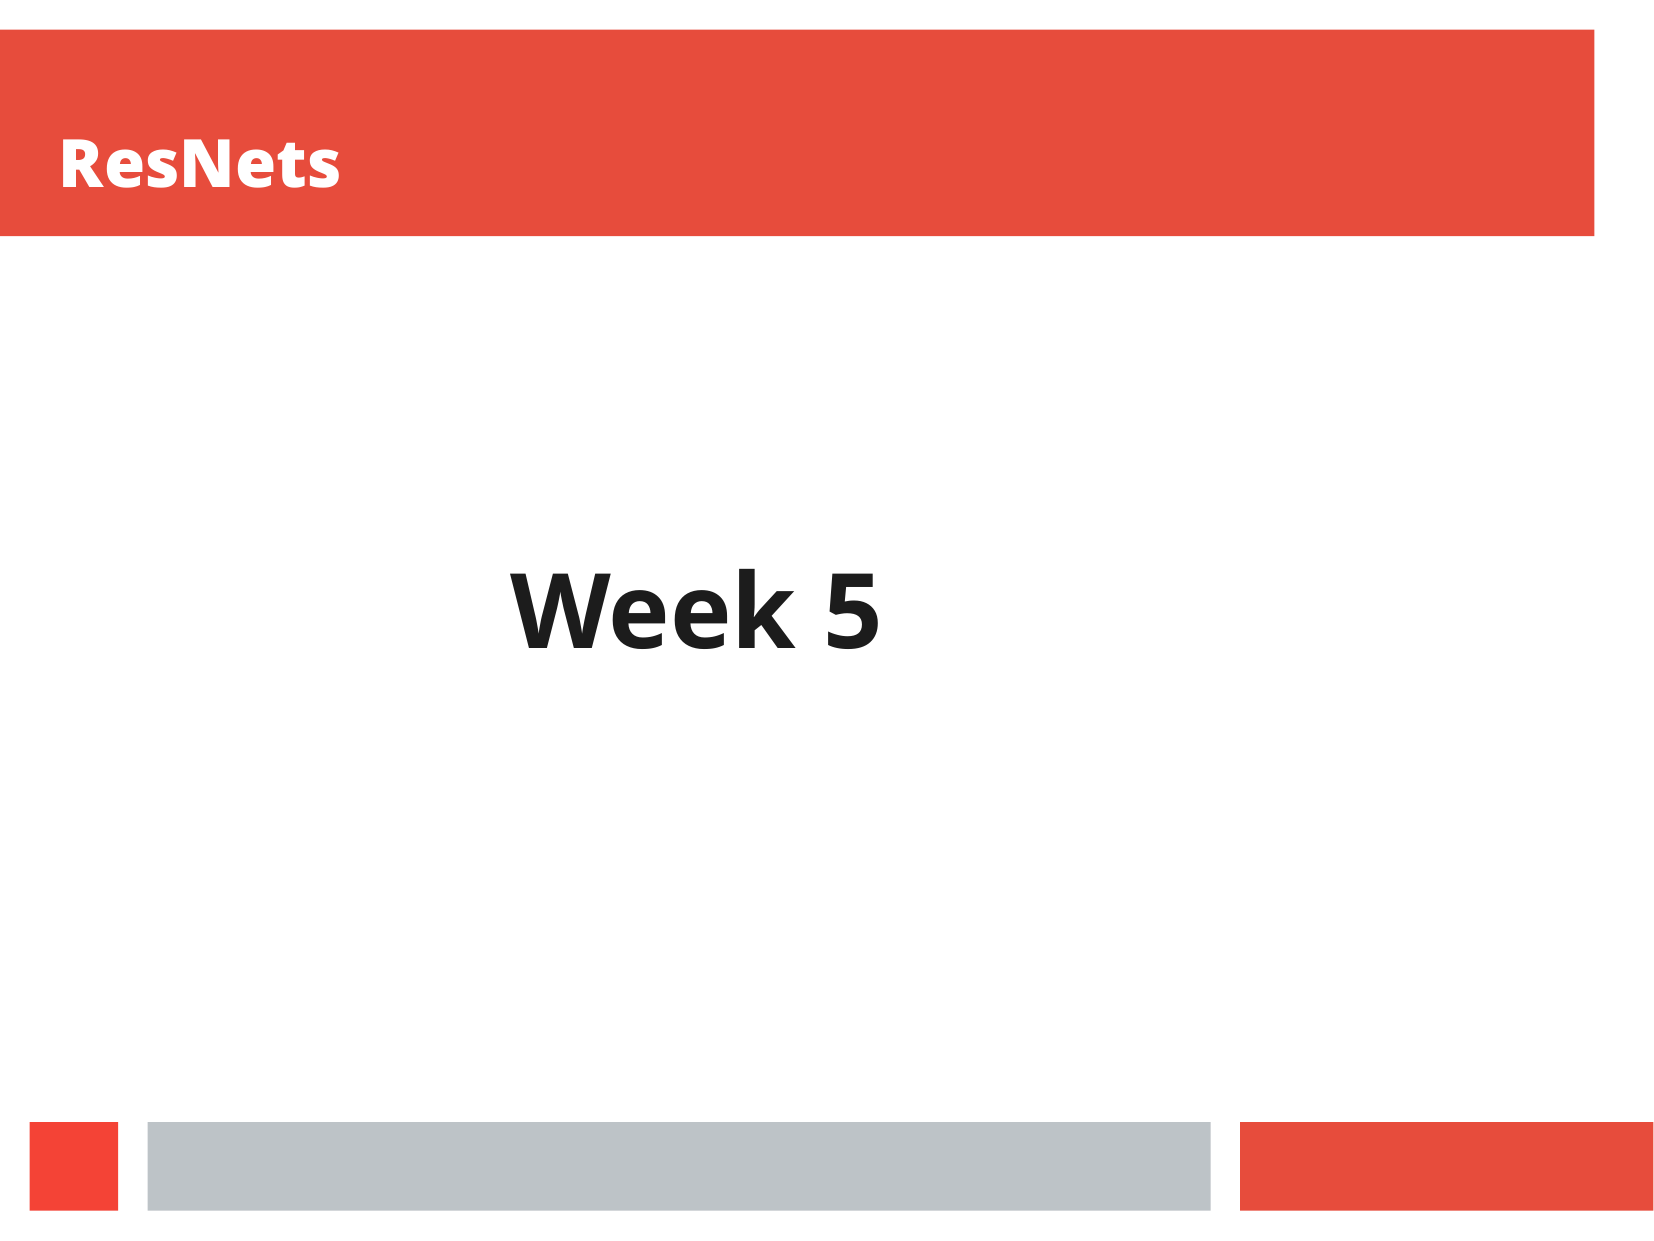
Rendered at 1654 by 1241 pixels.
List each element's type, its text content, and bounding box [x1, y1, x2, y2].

title ResNets [59, 59, 1595, 207]
subtitle Week 5 [510, 537, 1654, 1241]
